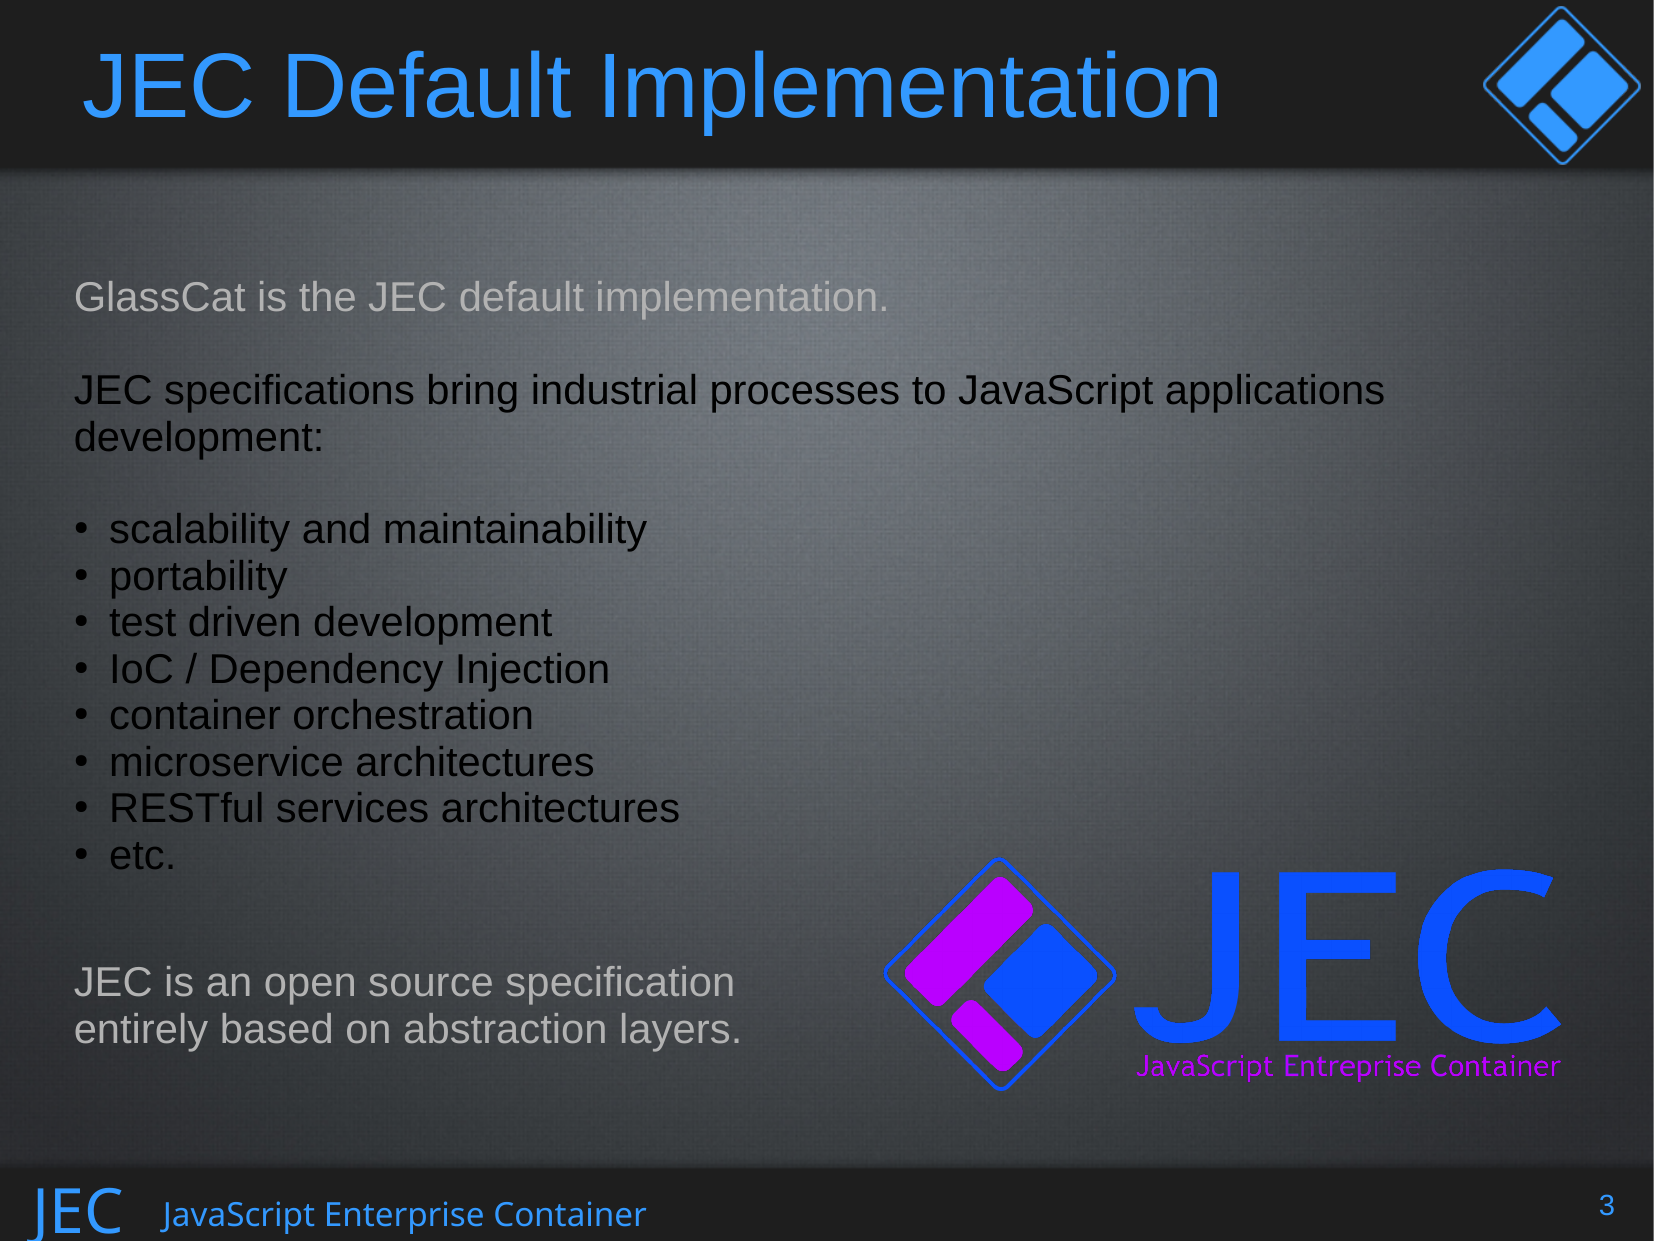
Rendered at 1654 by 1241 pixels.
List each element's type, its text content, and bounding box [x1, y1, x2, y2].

picture [0, 0, 1654, 1241]
title JEC Default Implementation [82, 23, 1441, 147]
text_box GlassCat is the JEC default implementation. JEC specifications bring industrial processes to JavaScript applications development: scalability and maintainability portability test driven development IoC / Dependency Injection container orchestration microservice architectures RESTful services architectures etc. [59, 266, 1595, 890]
text_box JEC is an open source specification entirely based on abstraction layers. [59, 951, 827, 1064]
text_box 3 [744, 1181, 1630, 1229]
text_box JEC [17, 1159, 149, 1241]
text_box JavaScript Enterprise Container [148, 1183, 651, 1241]
